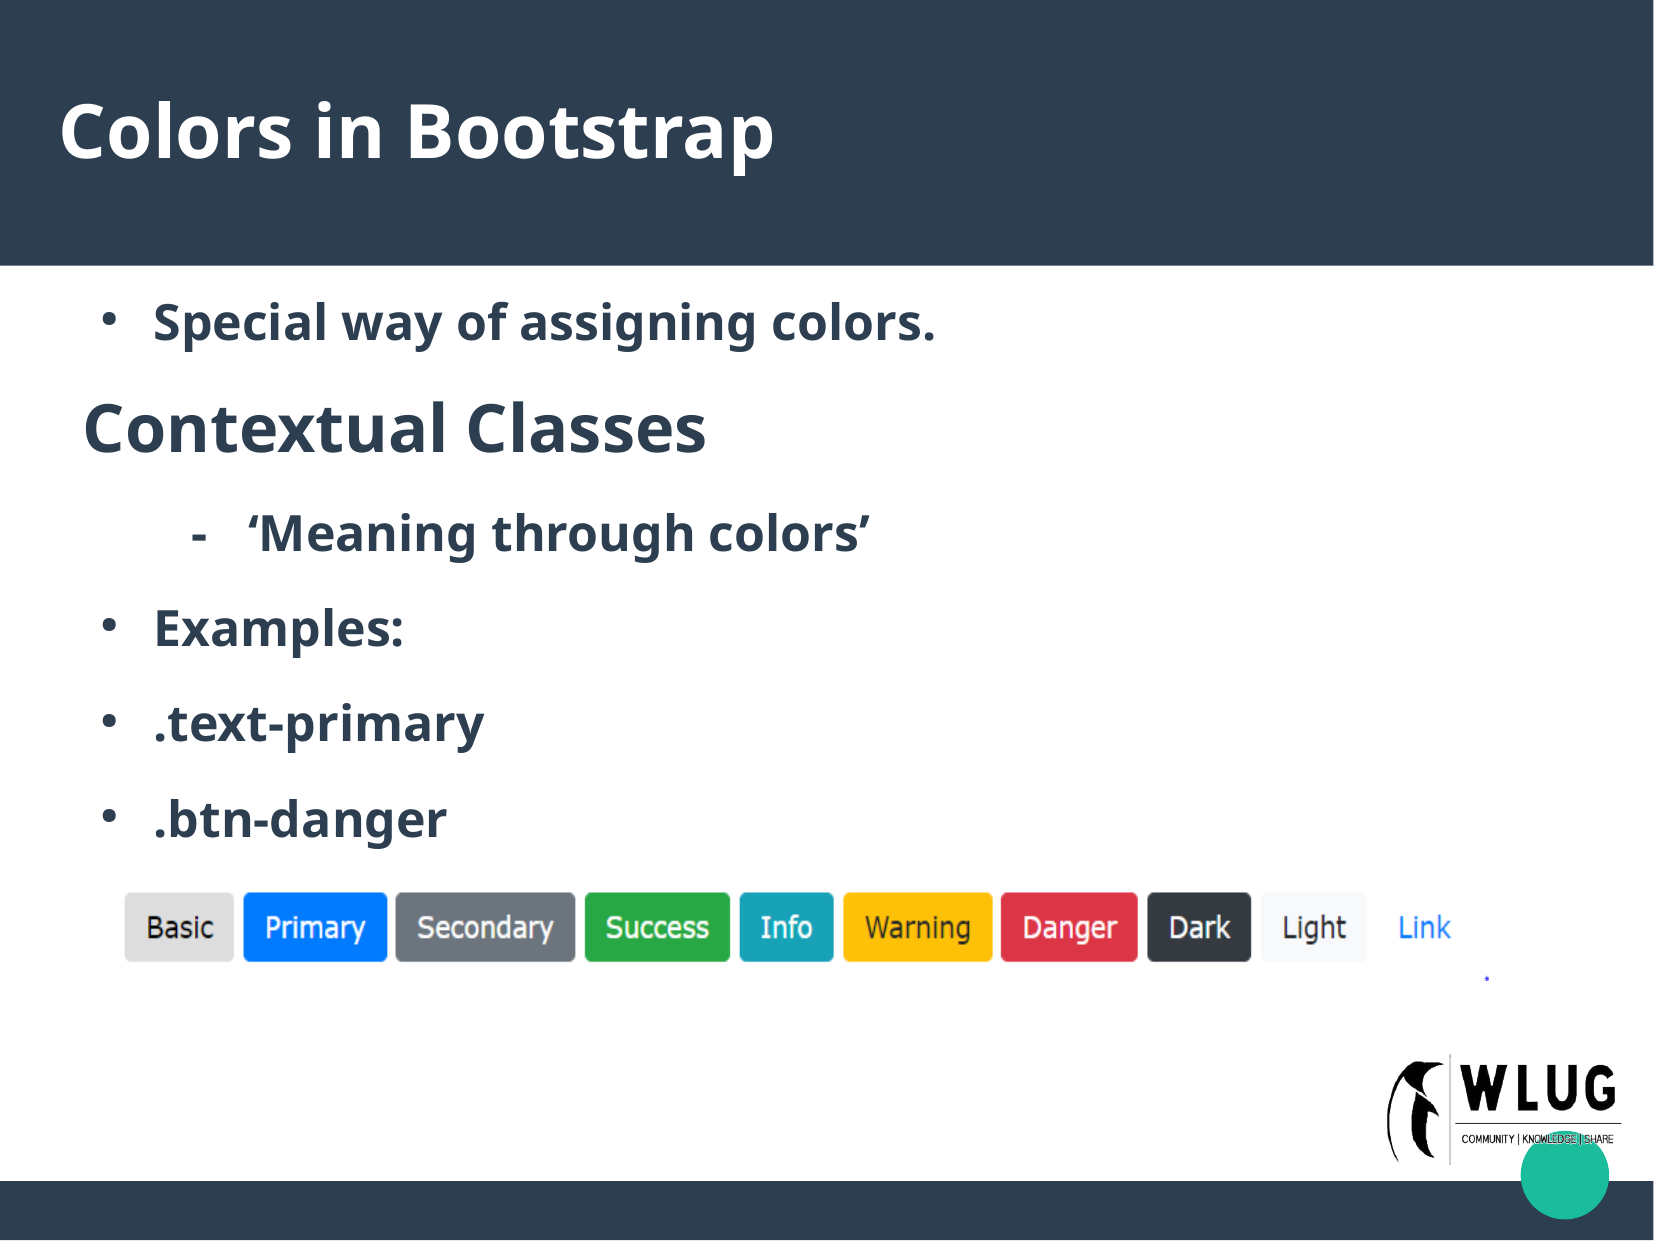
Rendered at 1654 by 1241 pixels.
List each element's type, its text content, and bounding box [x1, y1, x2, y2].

list Special way of assigning colors. Contextual Classes - ‘Meaning through colors’ Examples: .text-primary .btn-danger [82, 290, 1571, 1010]
picture [118, 877, 1489, 981]
picture [1371, 1046, 1630, 1170]
title Colors in Bootstrap [59, 49, 1595, 207]
